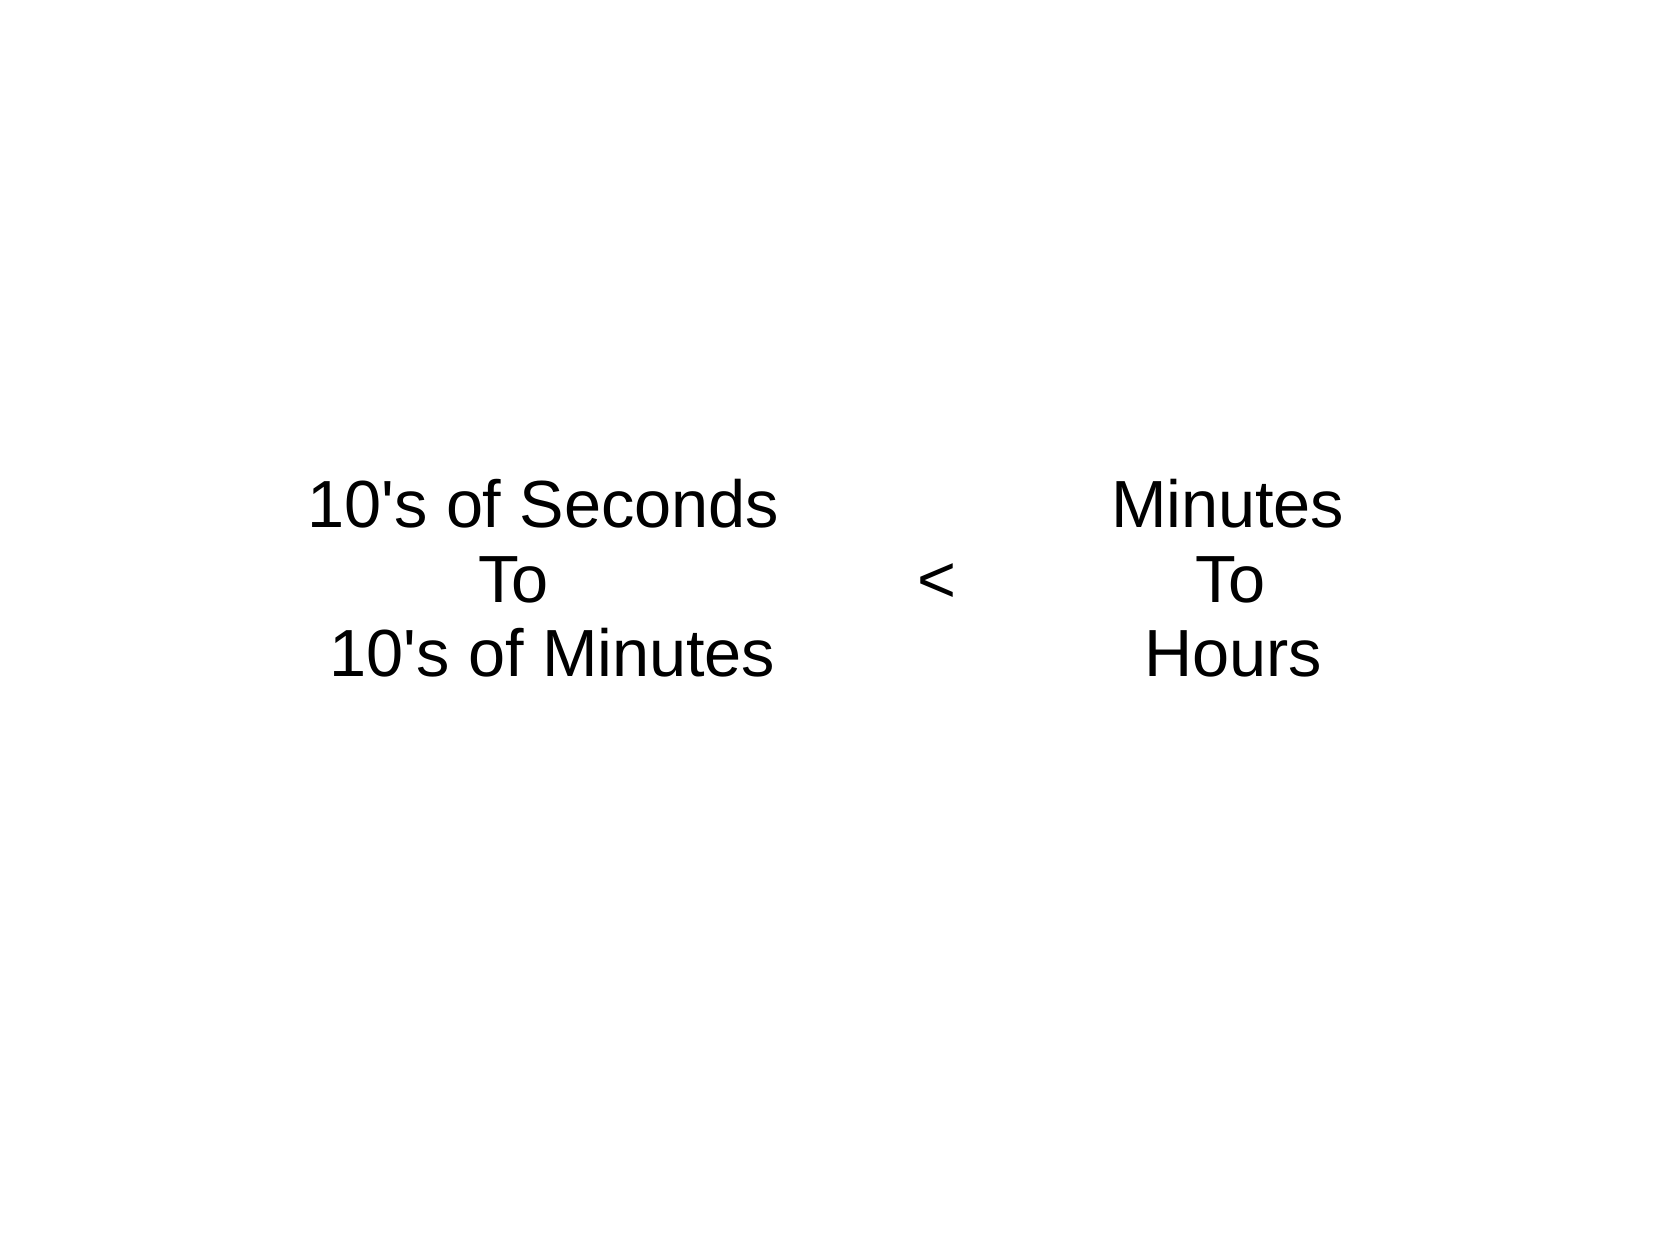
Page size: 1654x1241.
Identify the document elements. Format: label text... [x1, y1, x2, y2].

subtitle 10's of Seconds Minutes To < To 10's of Minutes Hours [82, 49, 1571, 1109]
